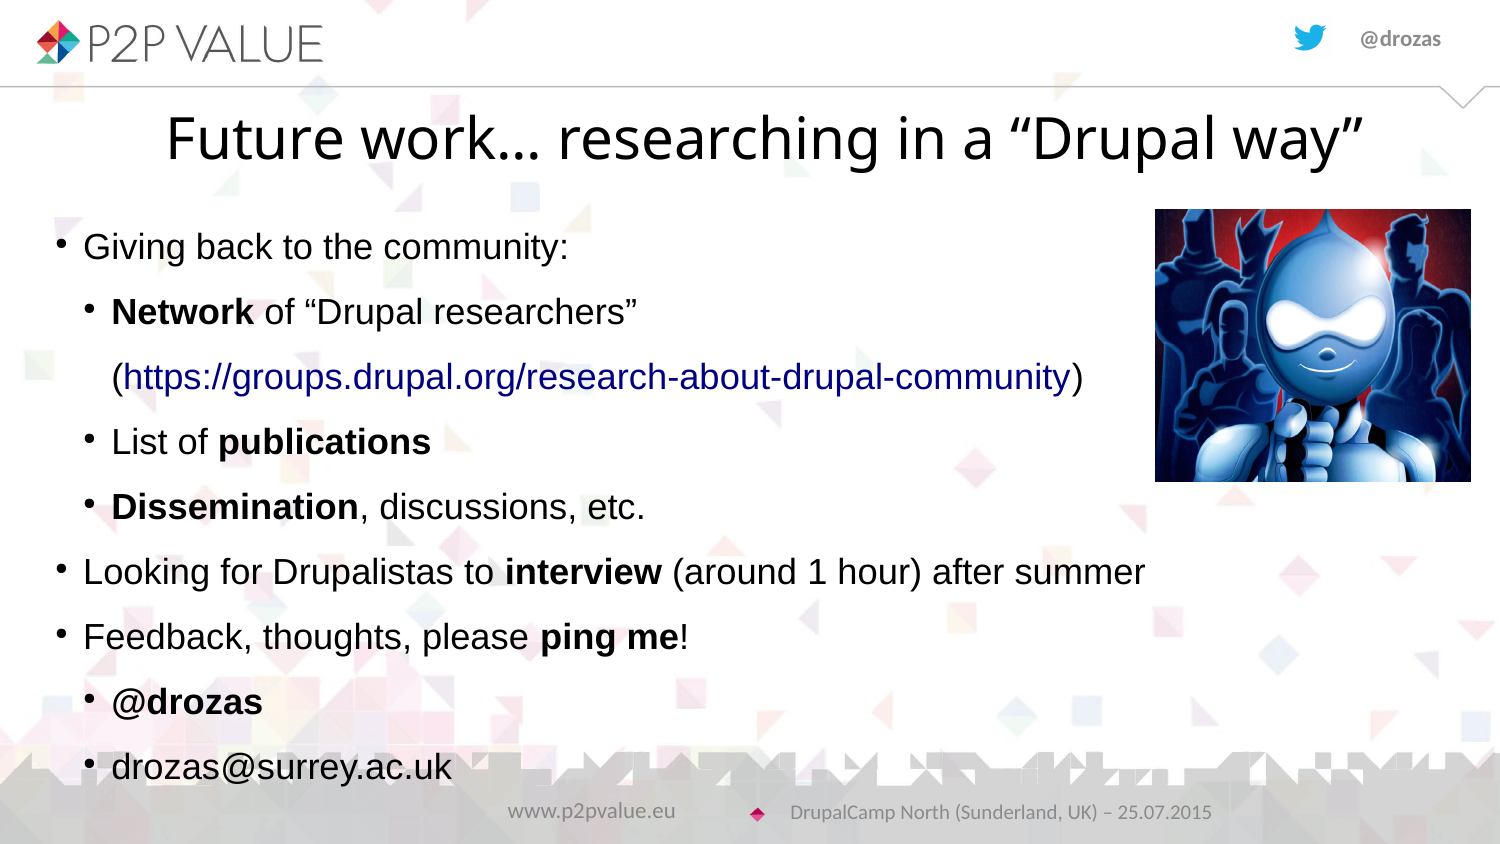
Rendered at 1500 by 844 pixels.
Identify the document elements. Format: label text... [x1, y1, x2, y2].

text_box @drozas [1333, 15, 1455, 60]
picture [0, 0, 1500, 844]
subtitle Giving back to the community: Network of “Drupal researchers” (https://groups.drupal.org/research-about-drupal-community) List of publications Dissemination, discussions, etc. Looking for Drupalistas to interview (around 1 hour) after summer Feedback, thoughts, please ping me! @drozas drozas@surrey.ac.uk [41, 195, 1471, 796]
title Future work... researching in a “Drupal way” [60, 92, 1471, 181]
text_box www.p2pvalue.eu [501, 789, 720, 829]
text_box DrupalCamp North (Sunderland, UK) – 25.07.2015 [777, 788, 1470, 834]
